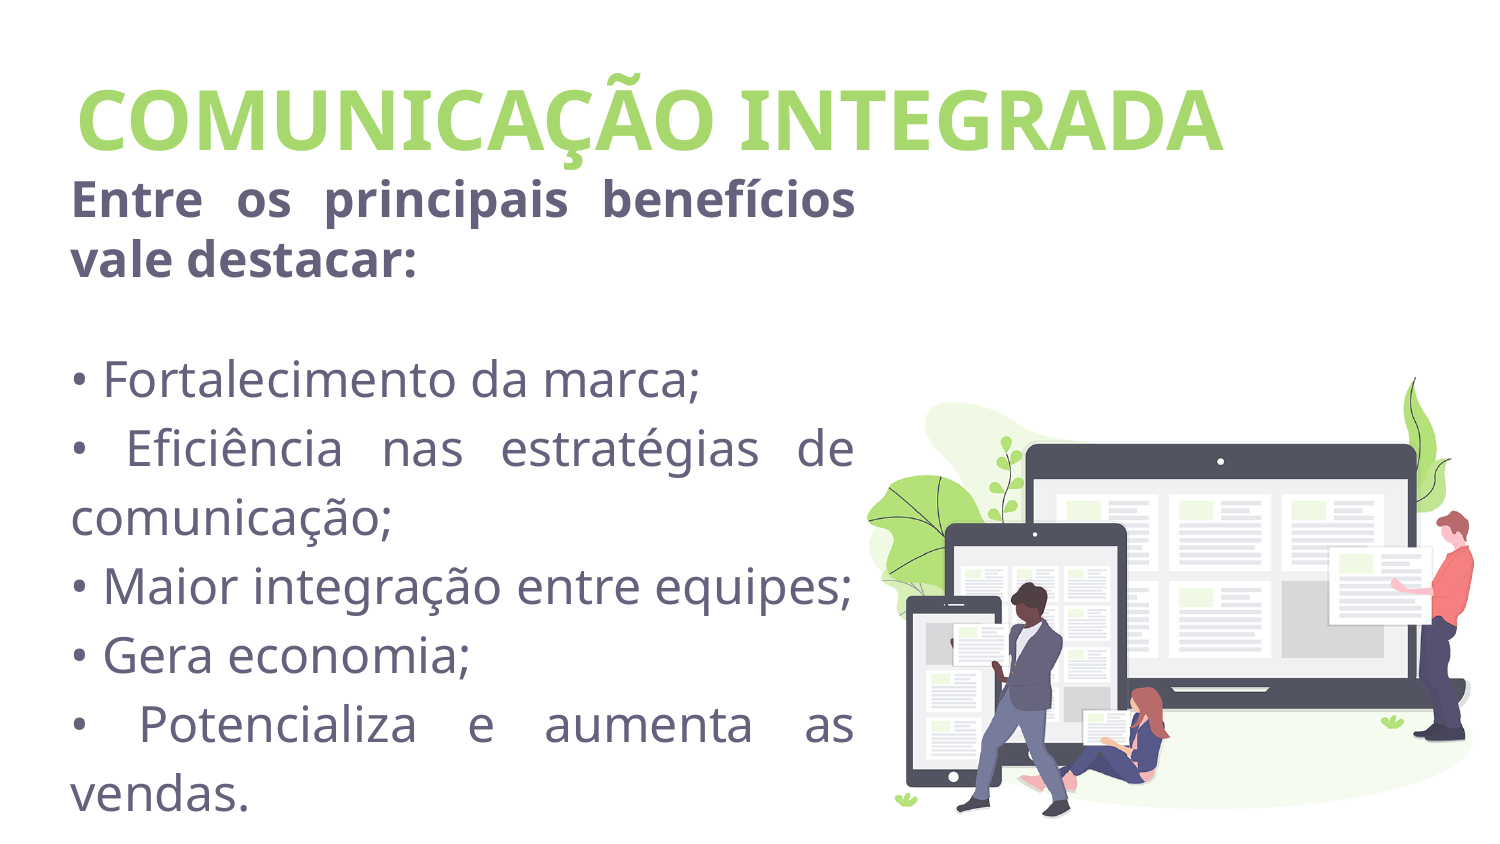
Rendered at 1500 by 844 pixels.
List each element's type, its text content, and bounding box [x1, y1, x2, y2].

text_box Entre os principais benefícios vale destacar: • Fortalecimento da marca; • Eficiência nas estratégias de comunicação; • Maior integração entre equipes; • Gera economia; • Potencializa e aumenta as vendas. [70, 191, 857, 798]
picture [867, 377, 1475, 819]
title COMUNICAÇÃO INTEGRADA [75, 46, 1447, 187]
